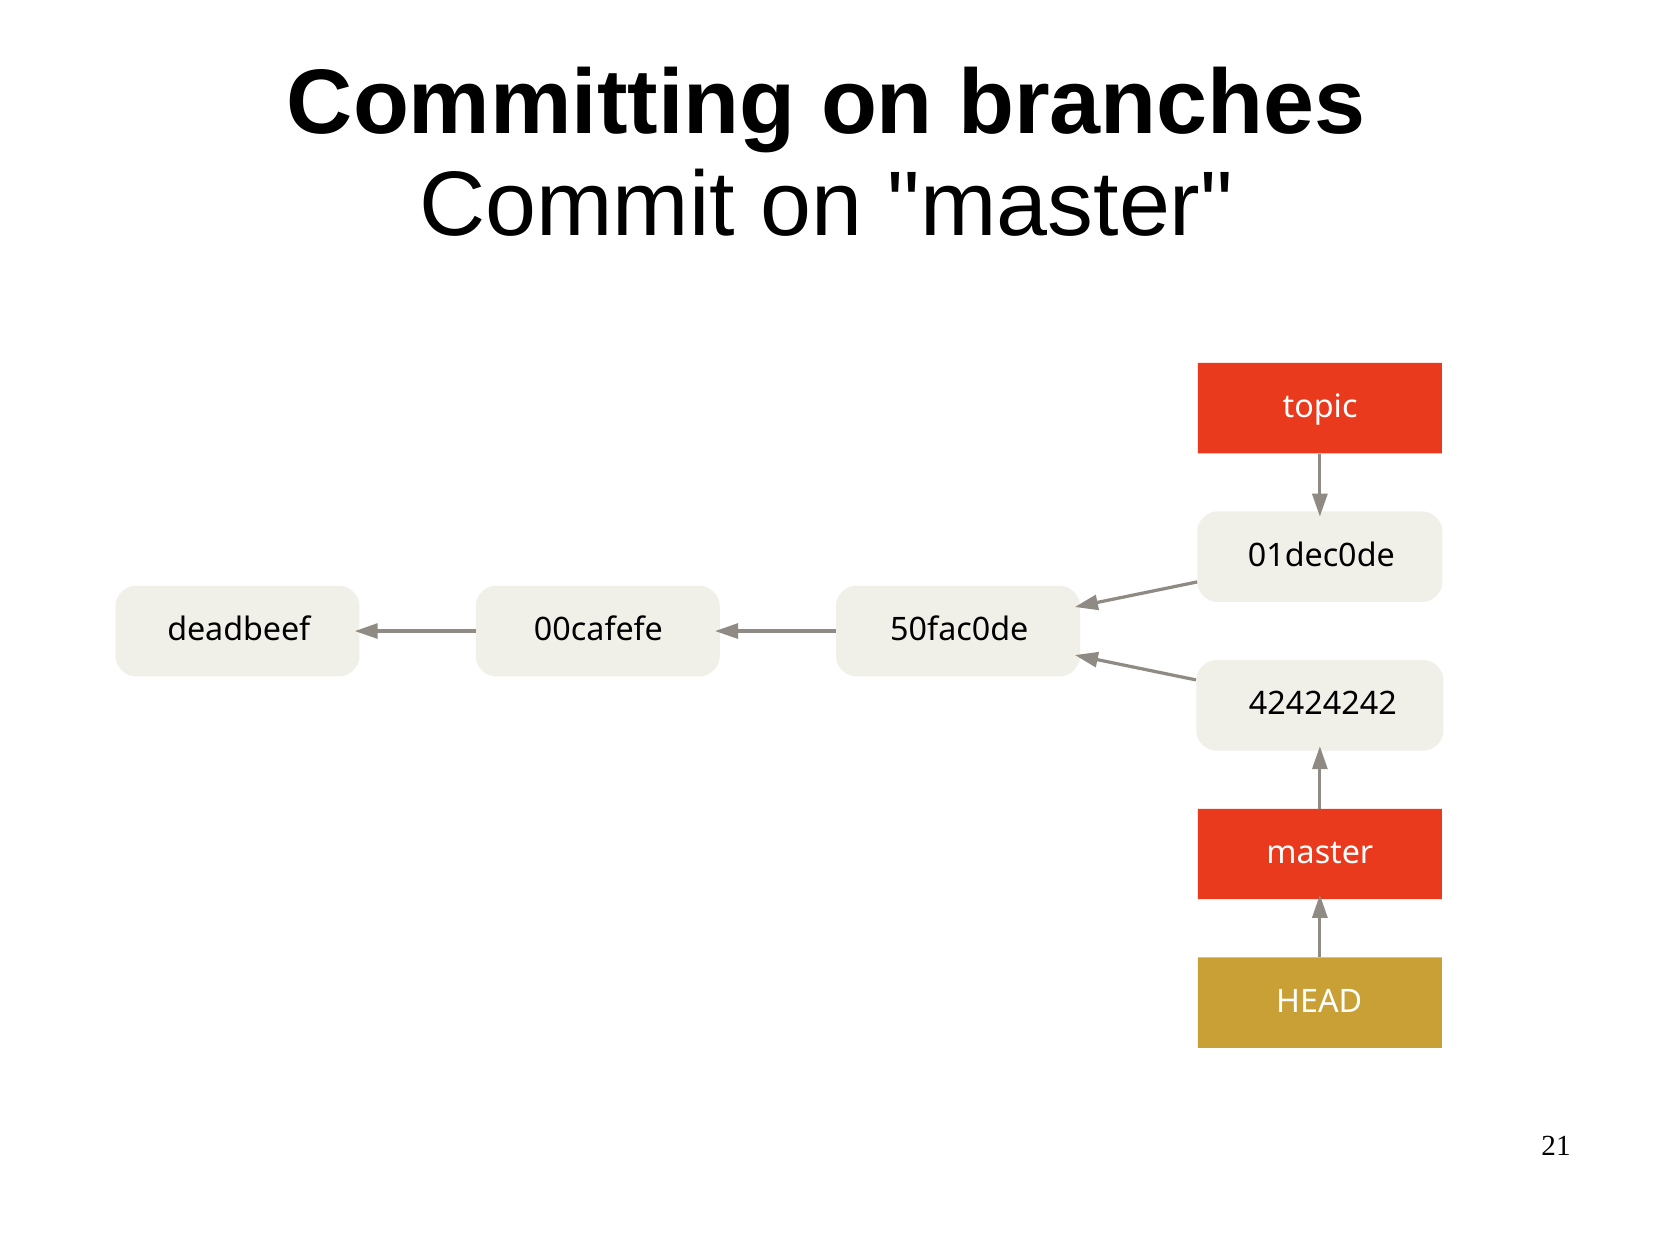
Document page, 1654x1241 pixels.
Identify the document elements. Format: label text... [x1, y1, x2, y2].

title Committing on branches Commit on "master" [82, 49, 1571, 257]
picture [82, 329, 1477, 1081]
